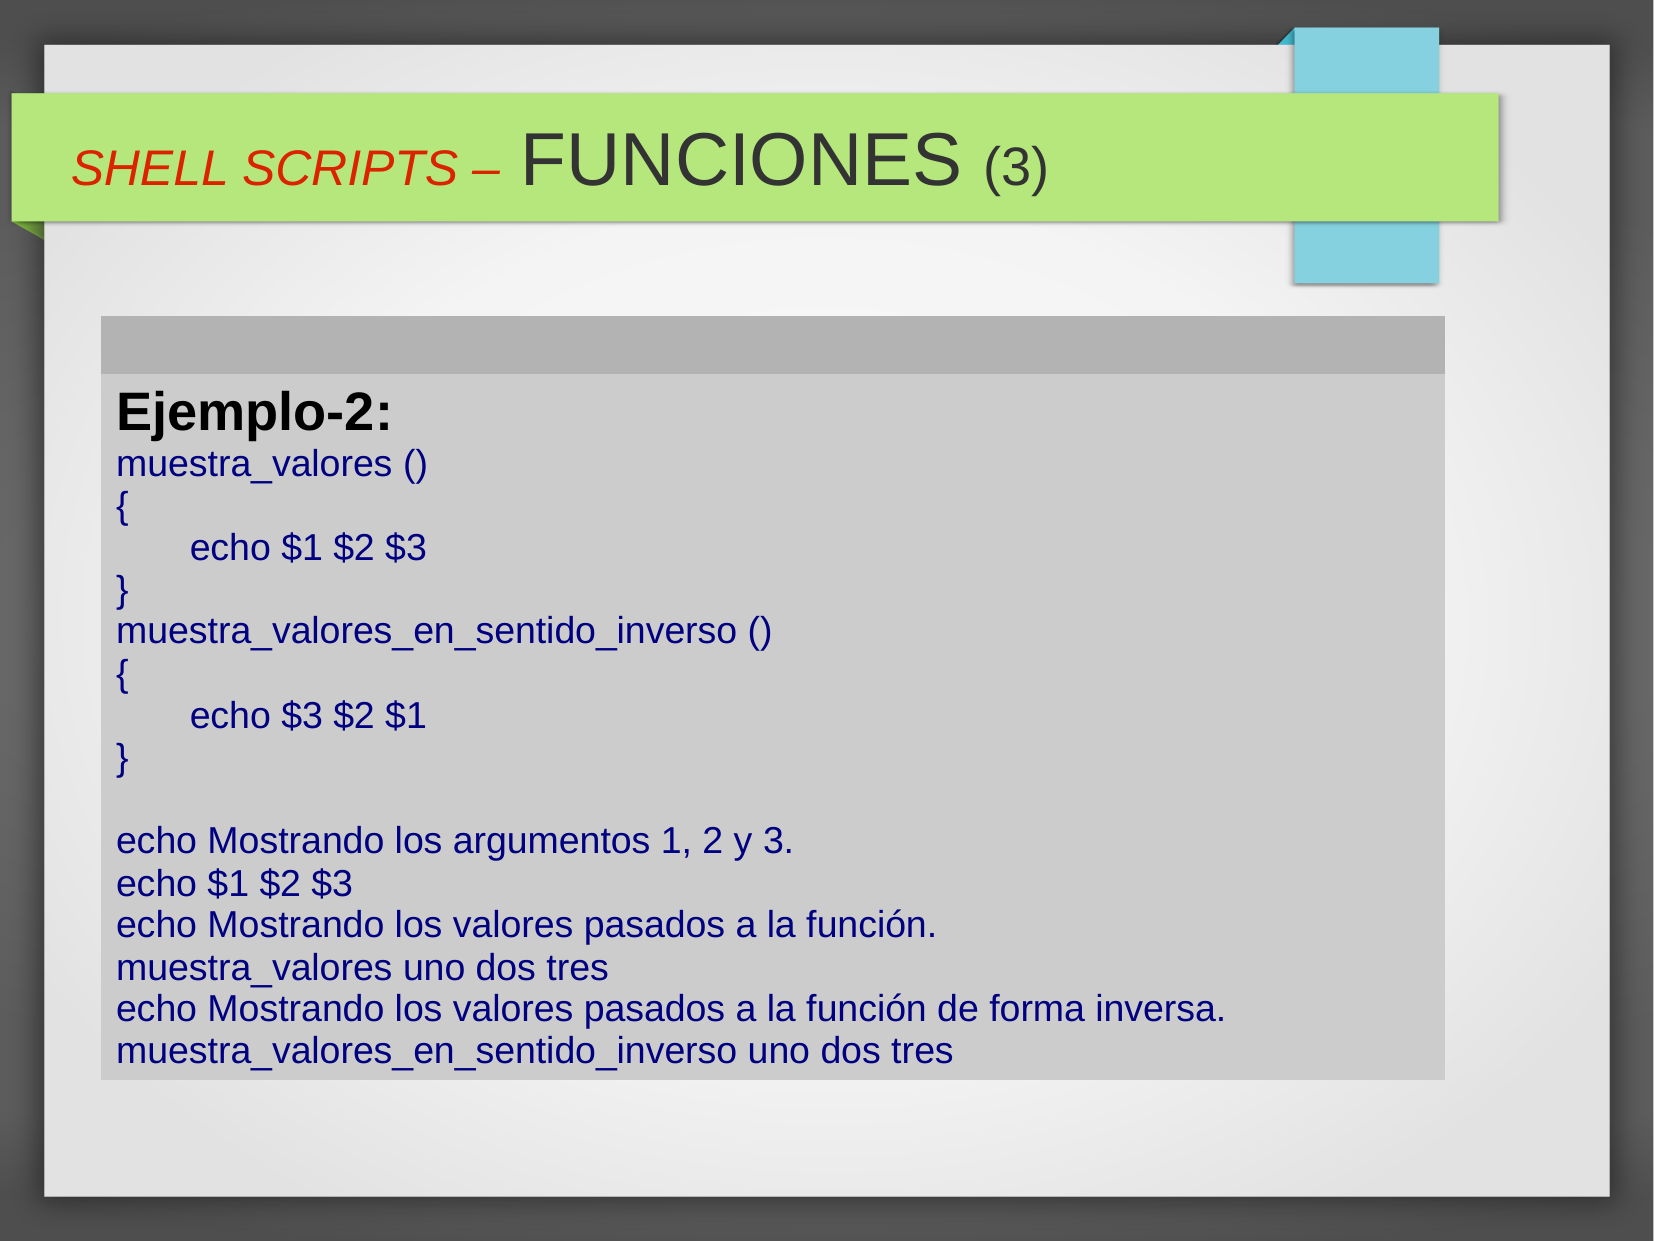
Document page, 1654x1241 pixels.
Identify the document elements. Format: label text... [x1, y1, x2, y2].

table_header [101, 316, 1445, 374]
title SHELL SCRIPTS – FUNCIONES (3) [70, 106, 1229, 213]
picture [0, 0, 1654, 1241]
table_cell Ejemplo-2: muestra_valores () { echo $1 $2 $3 } muestra_valores_en_sentido_inverso () { echo $3 $2 $1 } echo Mostrando los argumentos 1, 2 y 3. echo $1 $2 $3 echo Mostrando los valores pasados a la función. muestra_valores uno dos tres echo Mostrando los valores pasados a la función de forma inversa. muestra_valores_en_sentido_inverso uno dos tres [101, 374, 1445, 1080]
